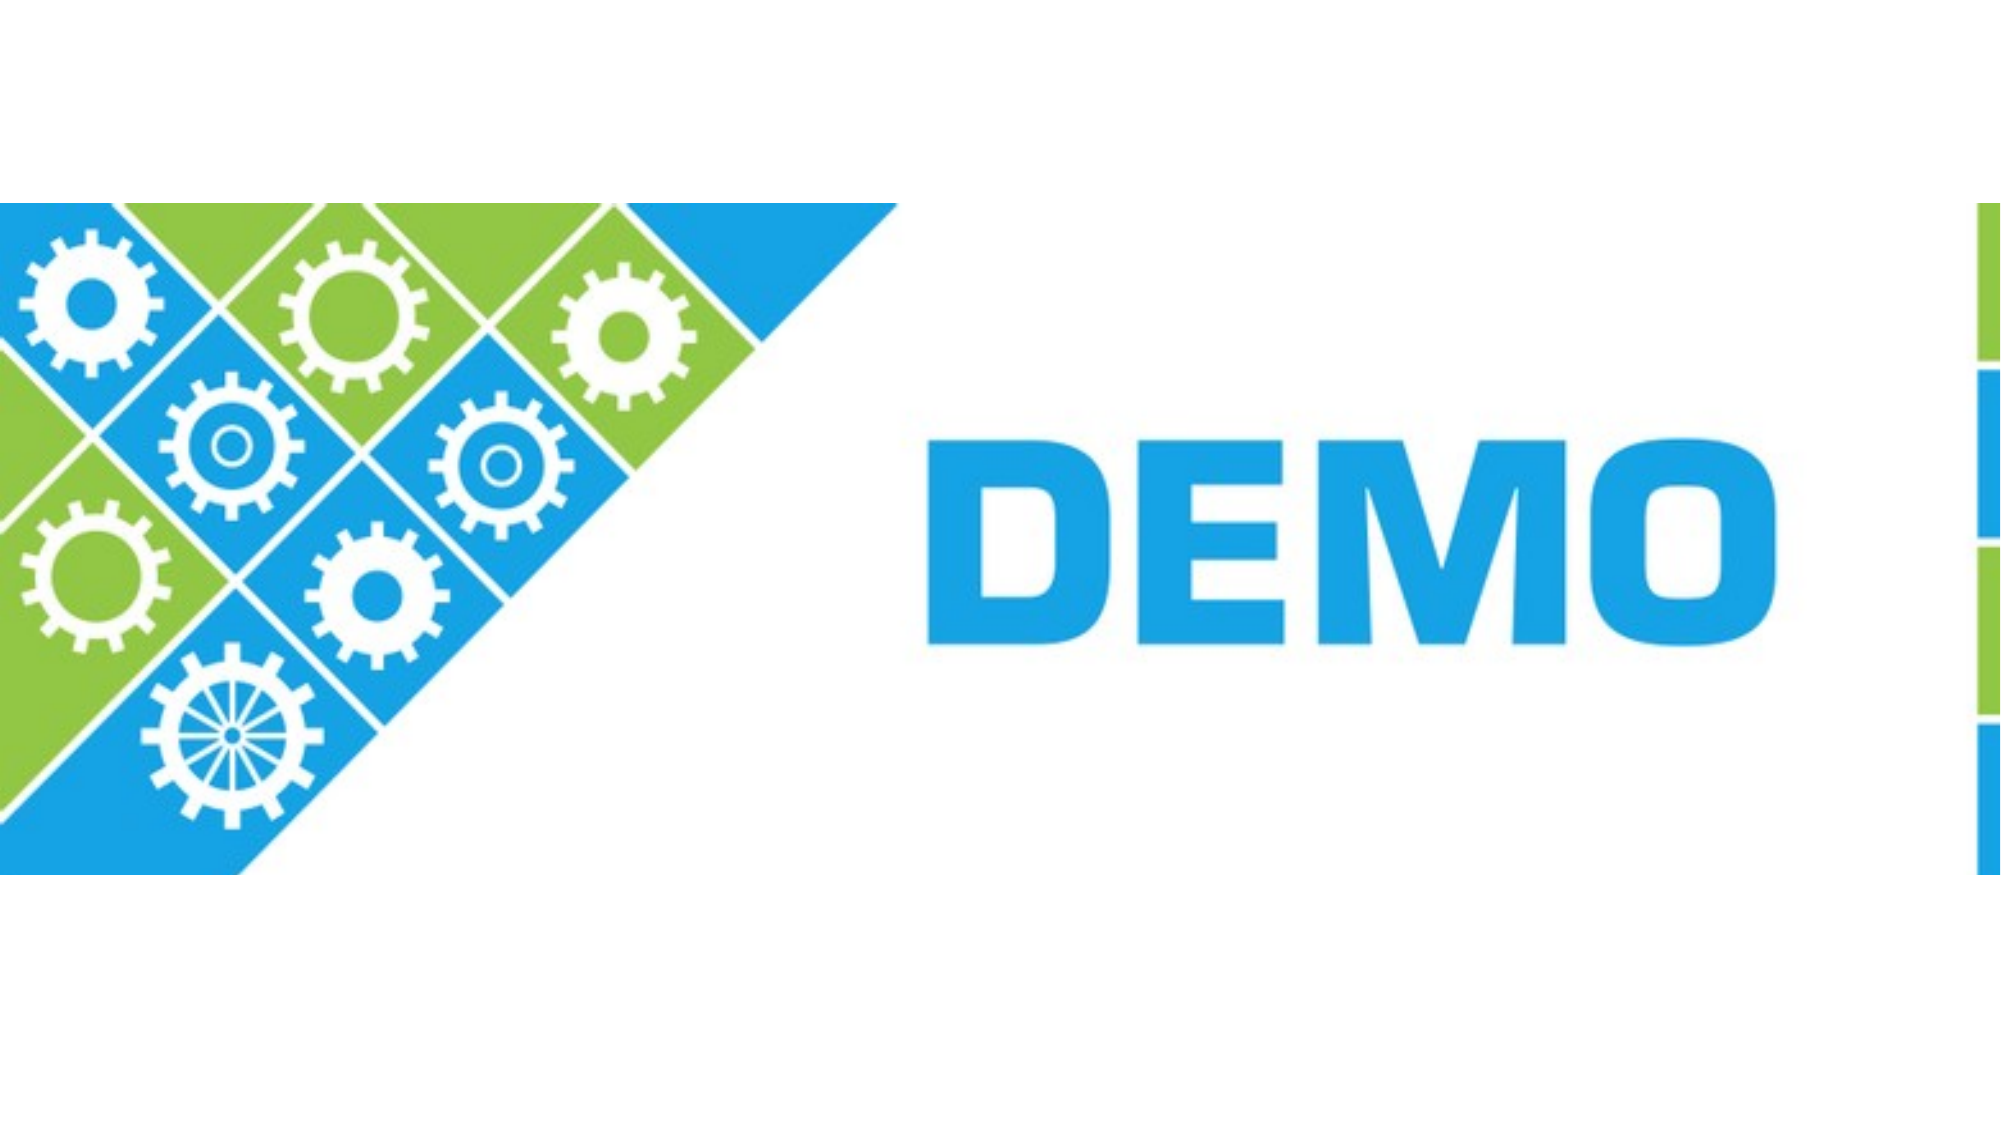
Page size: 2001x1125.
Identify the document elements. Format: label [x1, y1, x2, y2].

picture [0, 203, 2000, 875]
